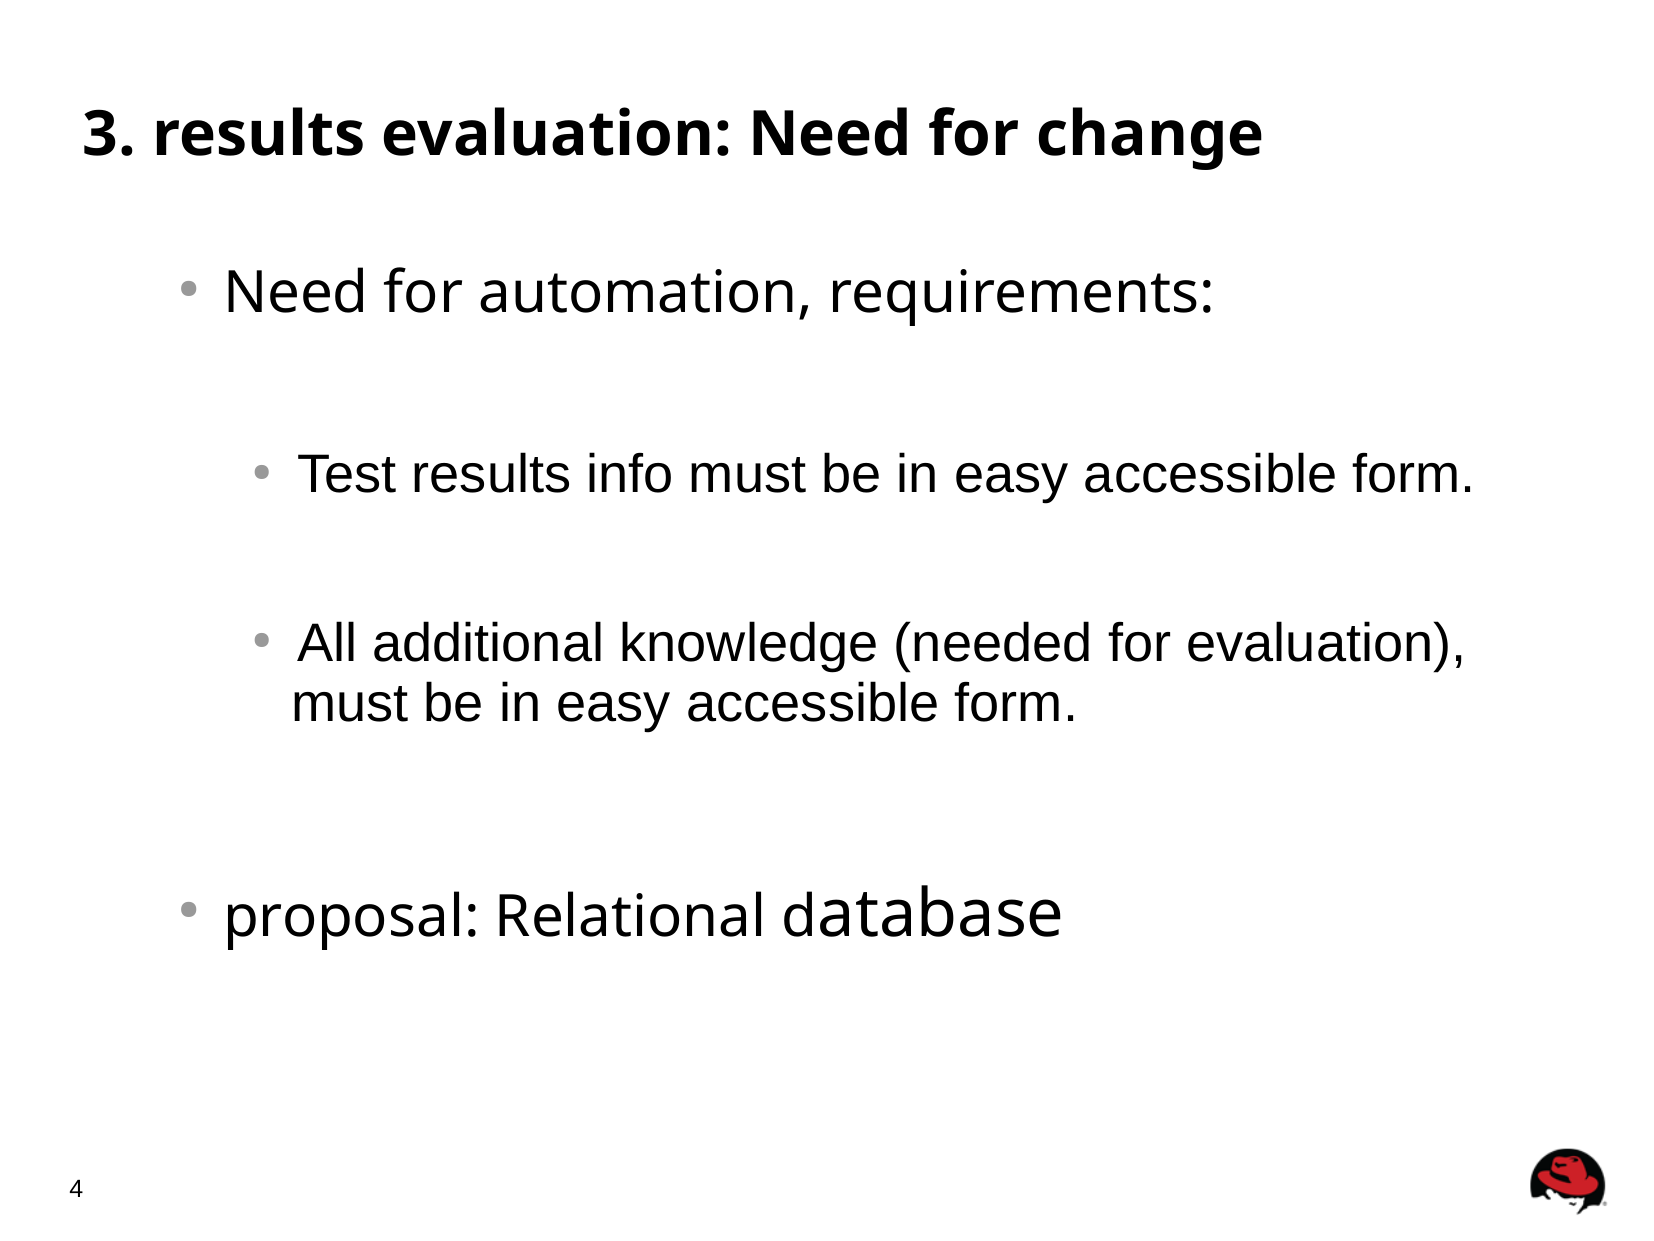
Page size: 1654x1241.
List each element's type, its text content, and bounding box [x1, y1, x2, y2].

list Need for automation, requirements: Test results info must be in easy accessible form. All additional knowledge (needed for evaluation), must be in easy accessible form. proposal: Relational database [86, 250, 1576, 1141]
title 3. results evaluation: Need for change [82, 37, 1571, 226]
picture [1529, 1146, 1613, 1224]
